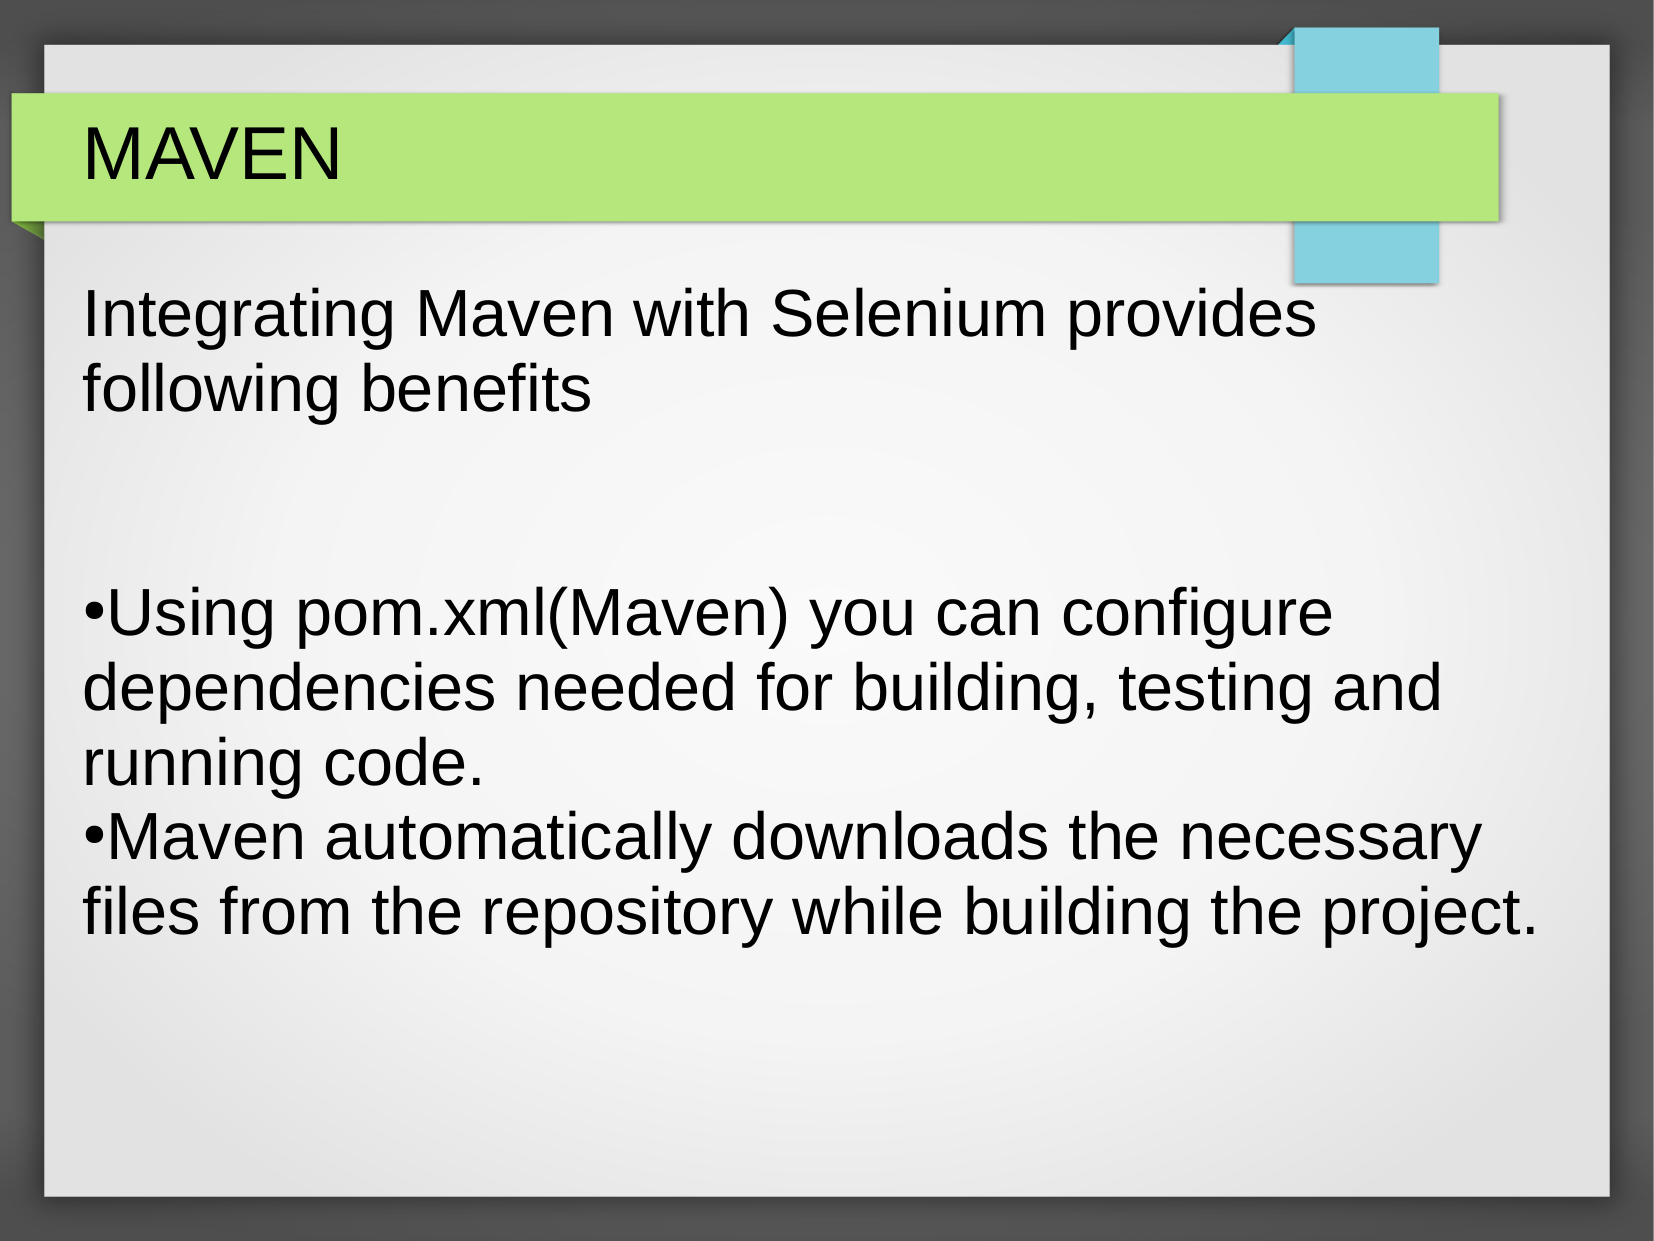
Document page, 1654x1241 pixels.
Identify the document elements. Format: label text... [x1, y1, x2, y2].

subtitle Integrating Maven with Selenium provides following benefits Using pom.xml(Maven) you can configure dependencies needed for building, testing and running code. Maven automatically downloads the necessary files from the repository while building the project. [82, 238, 1571, 1062]
picture [0, 0, 1654, 1241]
title MAVEN [82, 94, 1264, 213]
